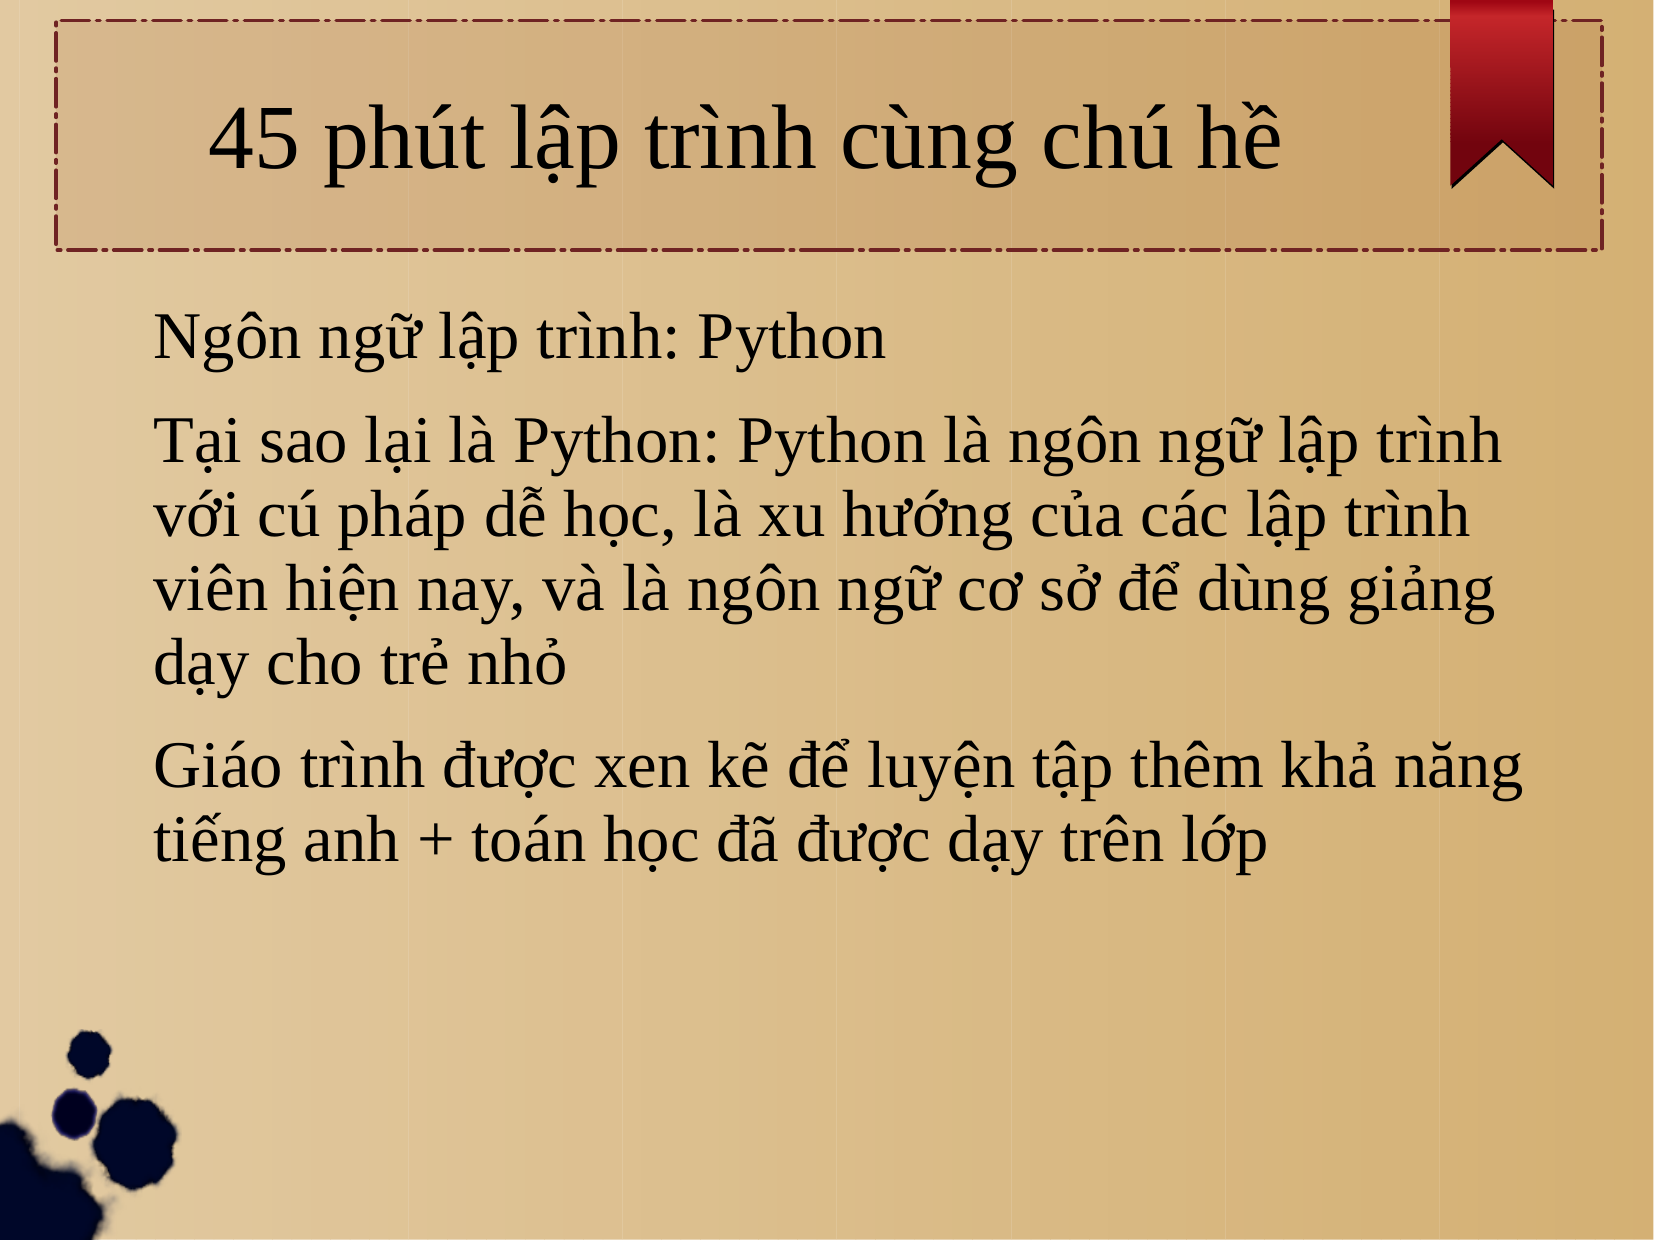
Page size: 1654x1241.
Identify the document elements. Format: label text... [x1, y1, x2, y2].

title 45 phút lập trình cùng chú hề [82, 47, 1412, 229]
list Ngôn ngữ lập trình: Python Tại sao lại là Python: Python là ngôn ngữ lập trình với cú pháp dễ học, là xu hướng của các lập trình viên hiện nay, và là ngôn ngữ cơ sở để dùng giảng dạy cho trẻ nhỏ Giáo trình được xen kẽ để luyện tập thêm khả năng tiếng anh + toán học đã được dạy trên lớp [82, 299, 1571, 1019]
